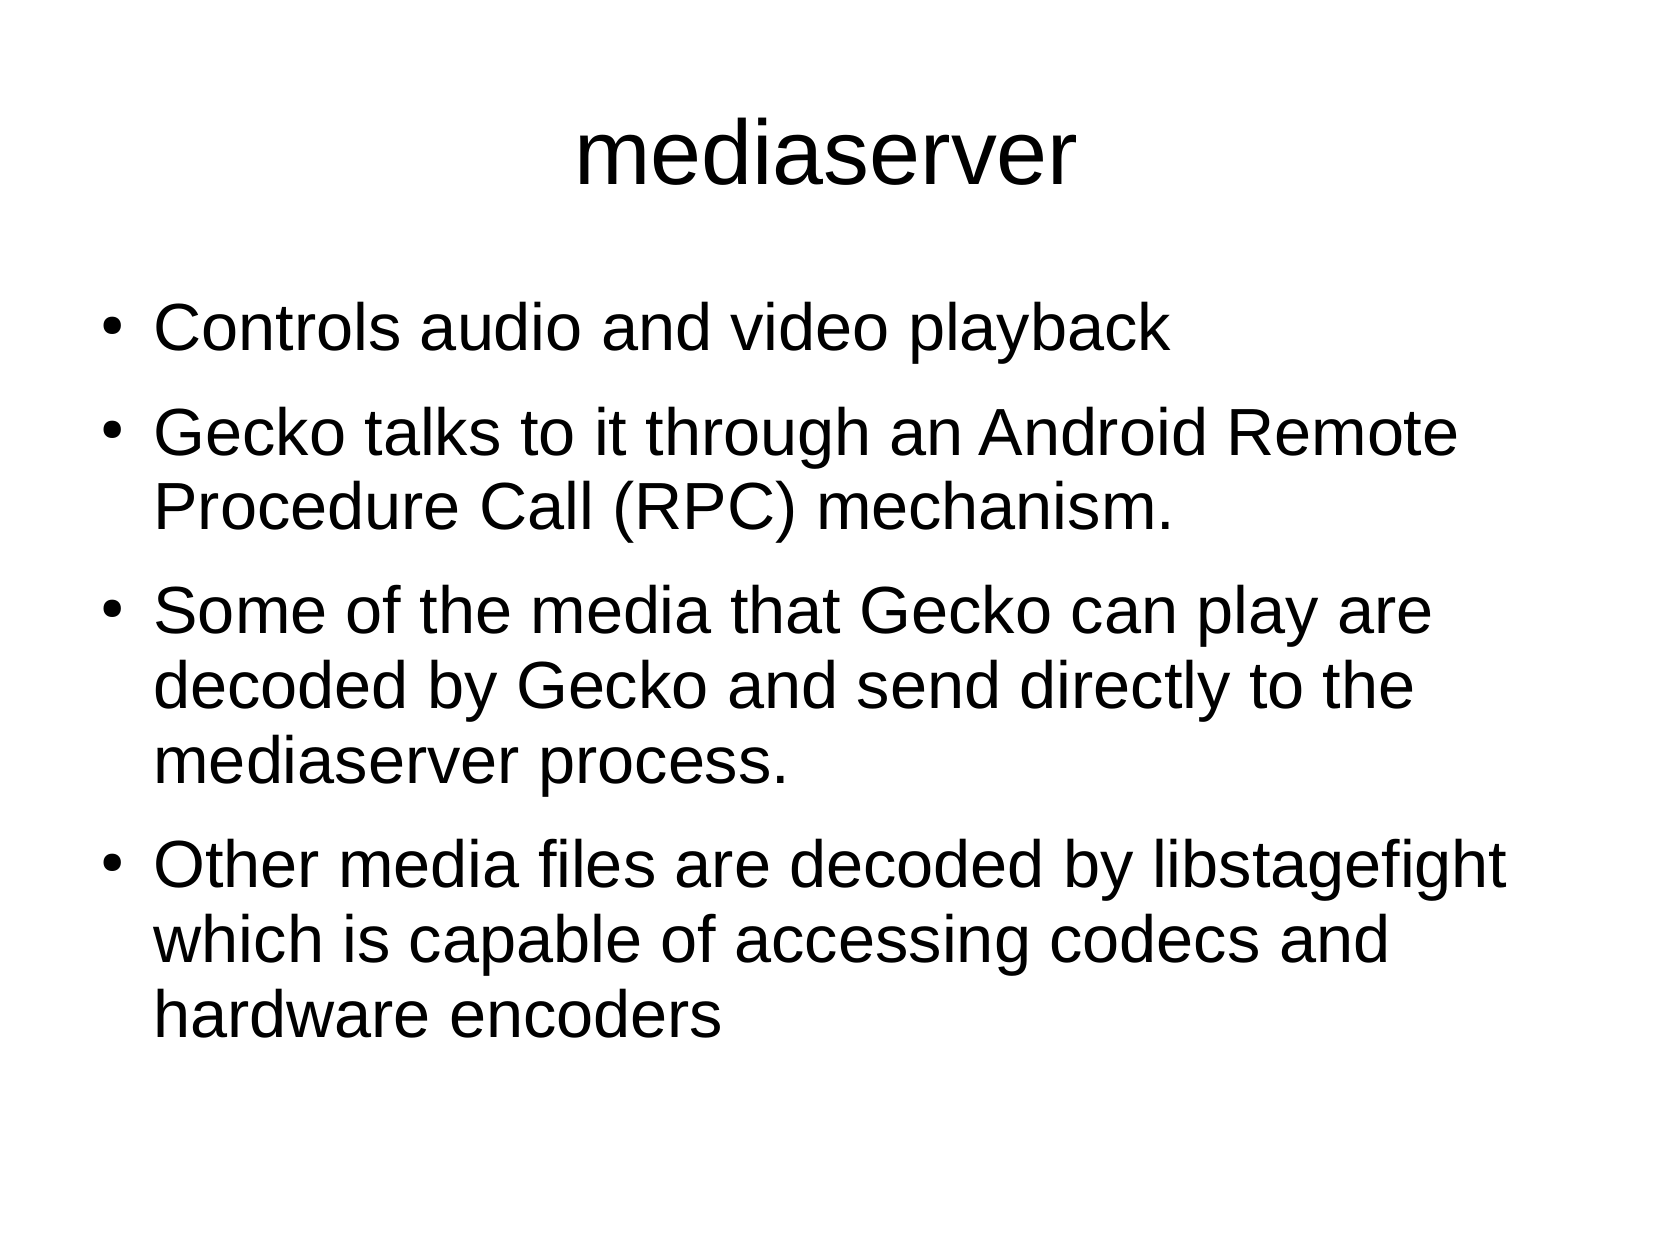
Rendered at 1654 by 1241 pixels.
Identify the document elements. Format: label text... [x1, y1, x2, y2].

list Controls audio and video playback Gecko talks to it through an Android Remote Procedure Call (RPC) mechanism. Some of the media that Gecko can play are decoded by Gecko and send directly to the mediaserver process. Other media files are decoded by libstagefight which is capable of accessing codecs and hardware encoders [82, 290, 1538, 1201]
title mediaserver [82, 49, 1571, 257]
